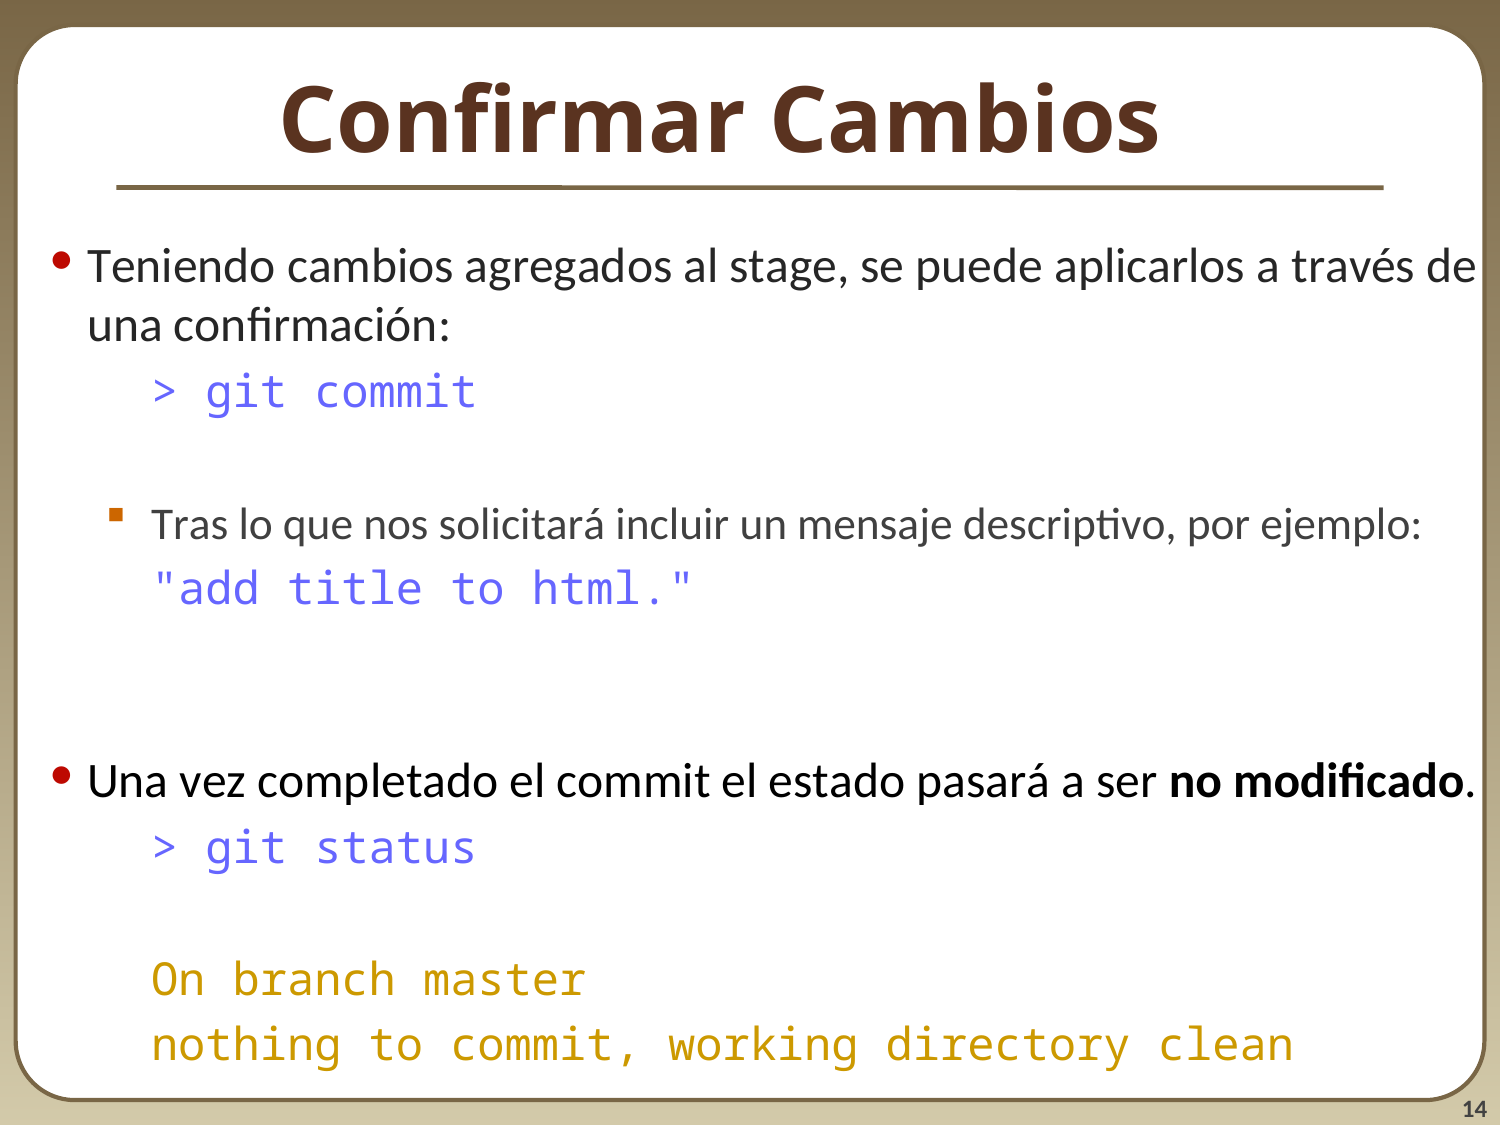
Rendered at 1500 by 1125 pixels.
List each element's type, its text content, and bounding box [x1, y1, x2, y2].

list Teniendo cambios agregados al stage, se puede aplicarlos a través de una confirmación: > git commit Tras lo que nos solicitará incluir un mensaje descriptivo, por ejemplo: "add title to html." Una vez completado el commit el estado pasará a ser no modificado. > git status On branch master nothing to commit, working directory clean [0, 224, 1498, 1093]
title Confirmar Cambios [0, 22, 1471, 211]
